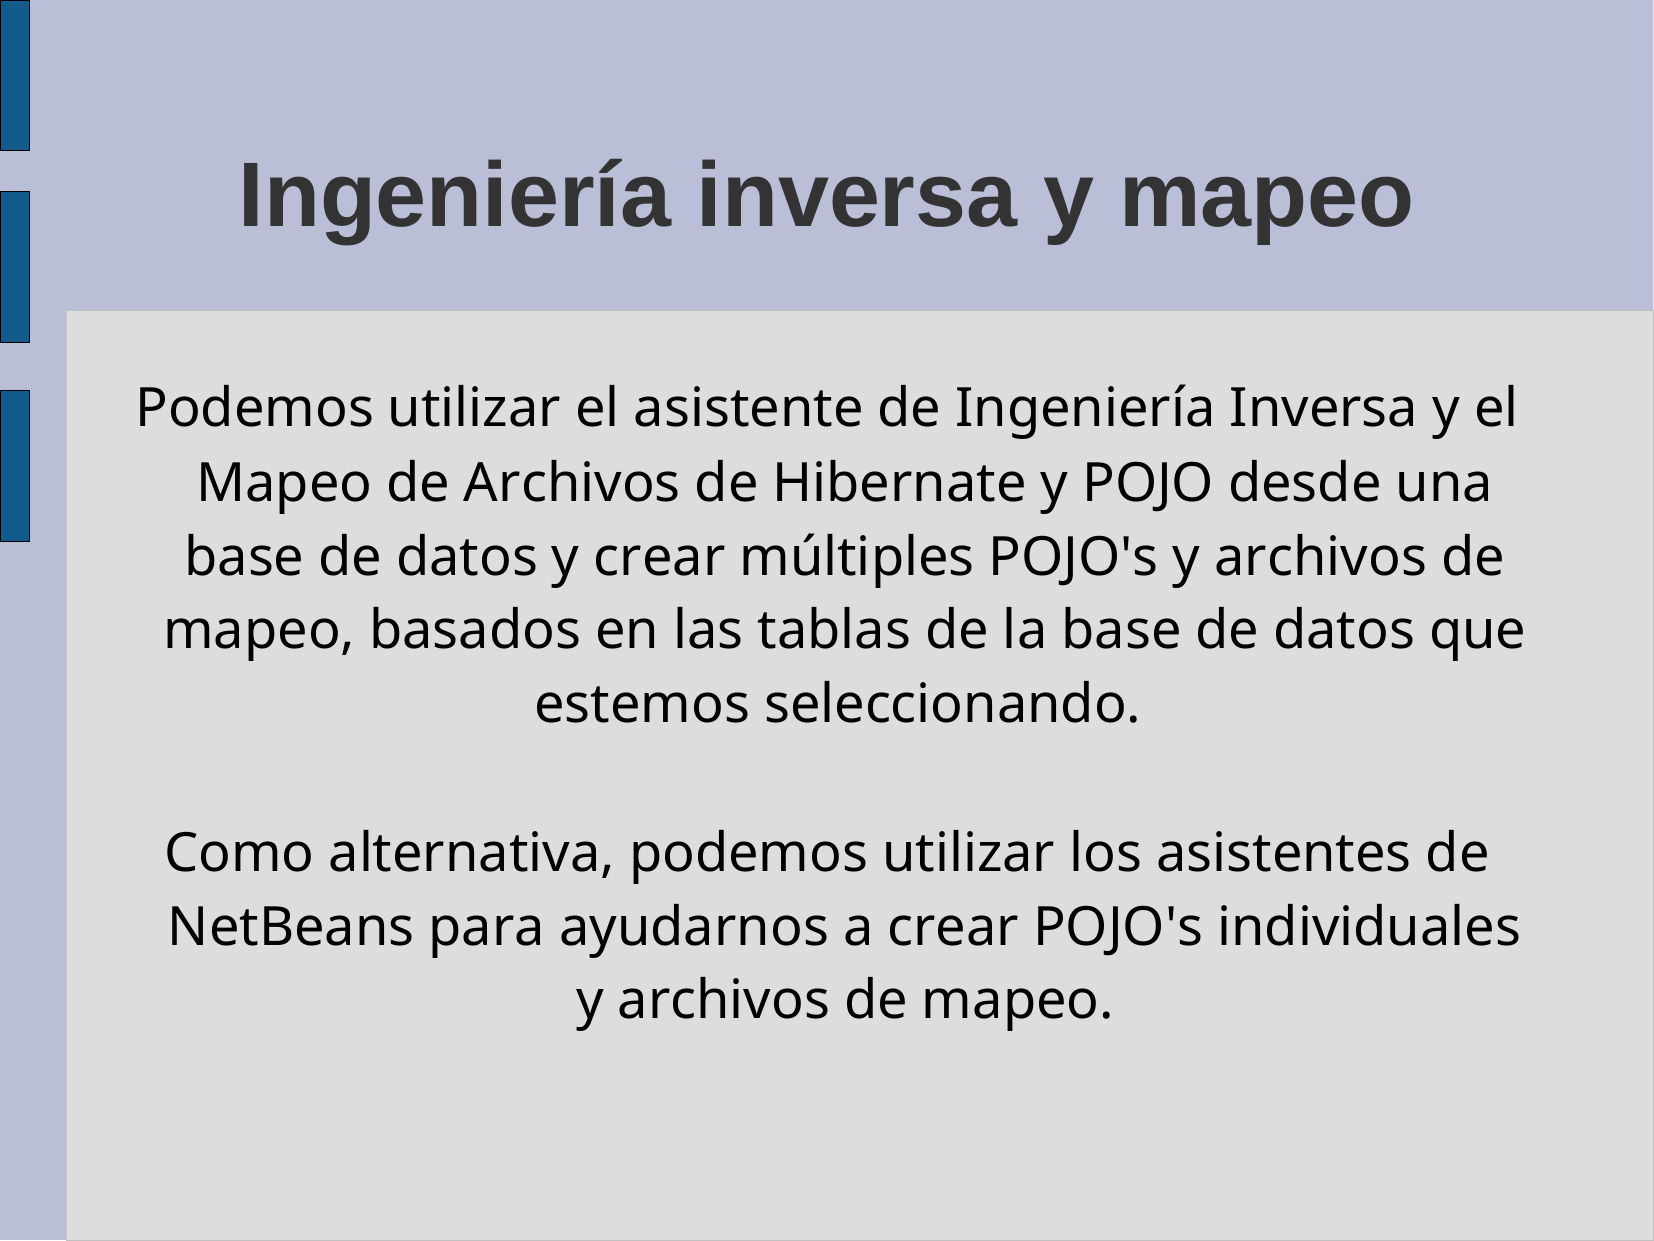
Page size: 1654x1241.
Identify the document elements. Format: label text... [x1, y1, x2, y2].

subtitle Podemos utilizar el asistente de Ingeniería Inversa y el Mapeo de Archivos de Hibernate y POJO desde una base de datos y crear múltiples POJO's y archivos de mapeo, basados en las tablas de la base de datos que estemos seleccionando. Como alternativa, podemos utilizar los asistentes de NetBeans para ayudarnos a crear POJO's individuales y archivos de mapeo. [121, 318, 1534, 1086]
title Ingeniería inversa y mapeo [121, 98, 1534, 291]
